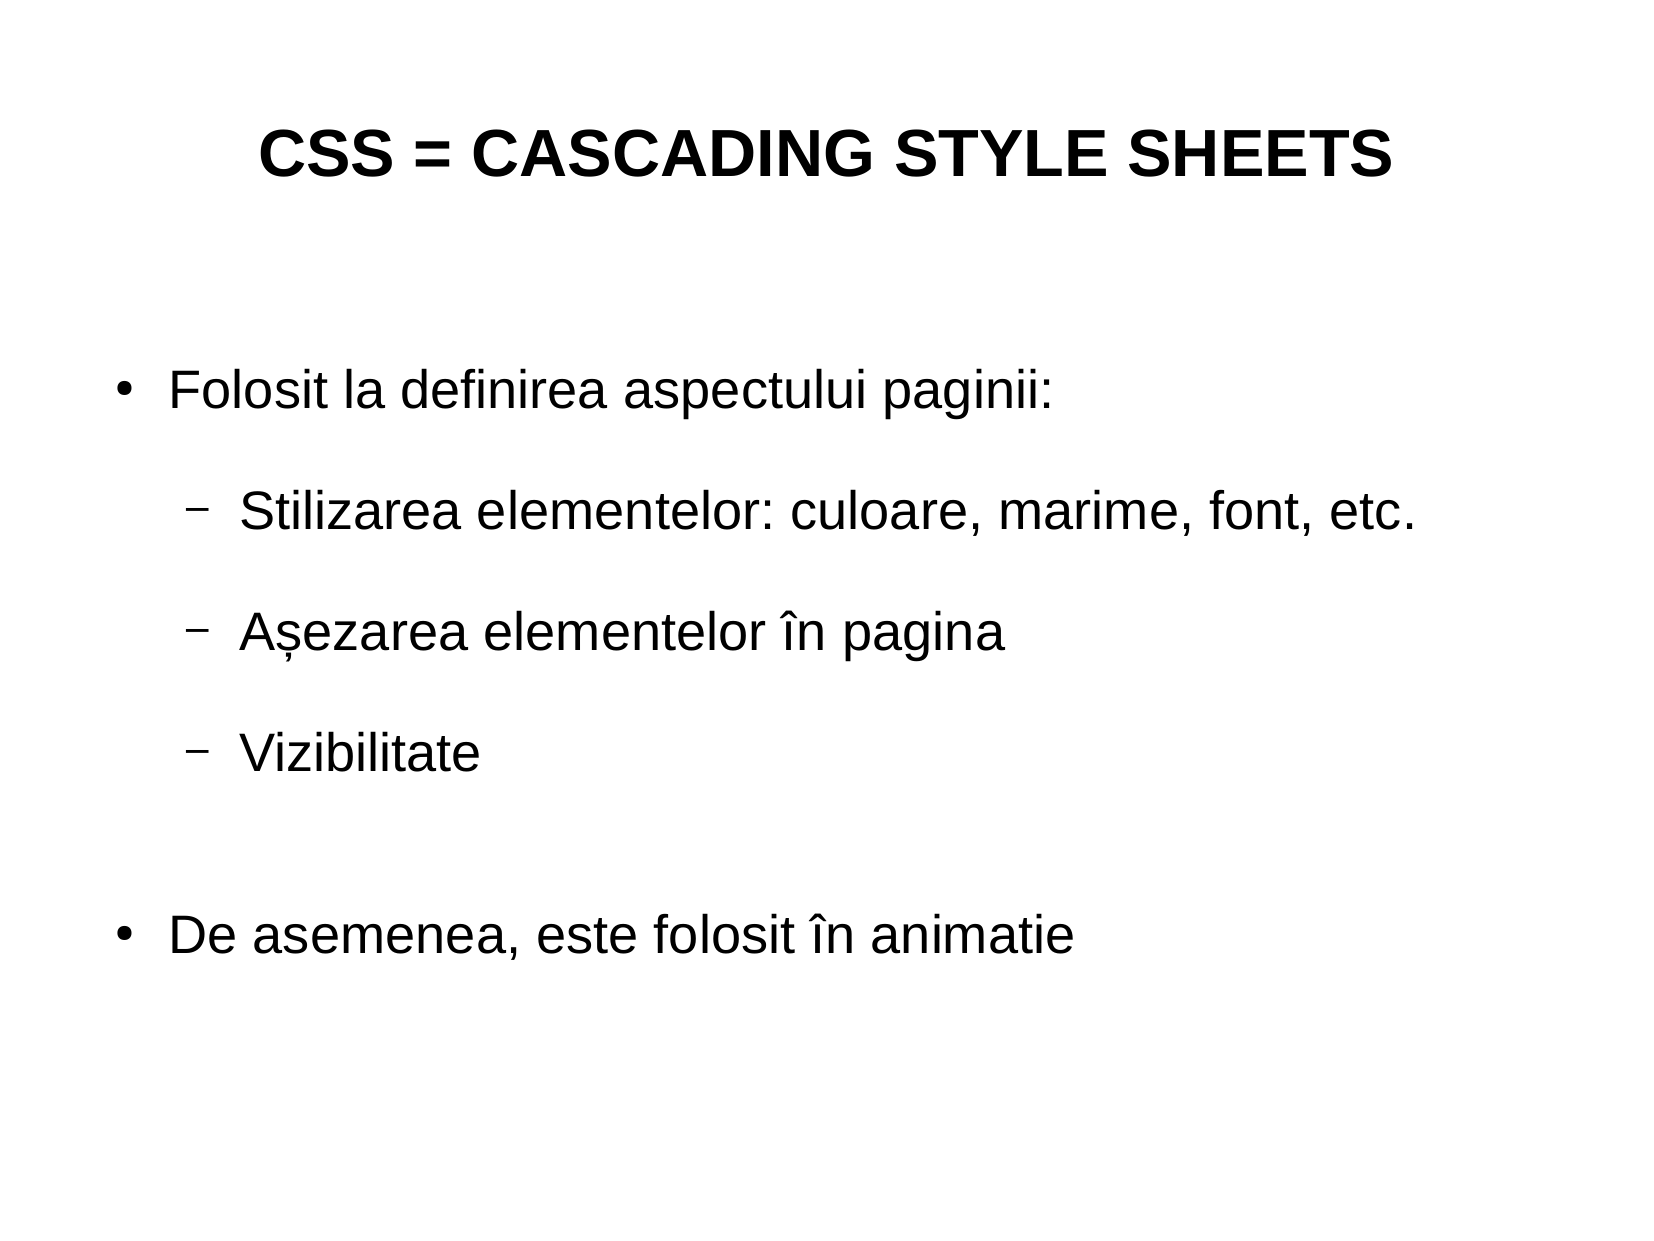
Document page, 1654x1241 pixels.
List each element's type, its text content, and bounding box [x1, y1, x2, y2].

title CSS = CASCADING STYLE SHEETS [82, 49, 1571, 231]
text_box Folosit la definirea aspectului paginii: Stilizarea elementelor: culoare, marime, font, etc. Așezarea elementelor în pagina Vizibilitate De asemenea, este folosit în animatie [82, 231, 1571, 973]
